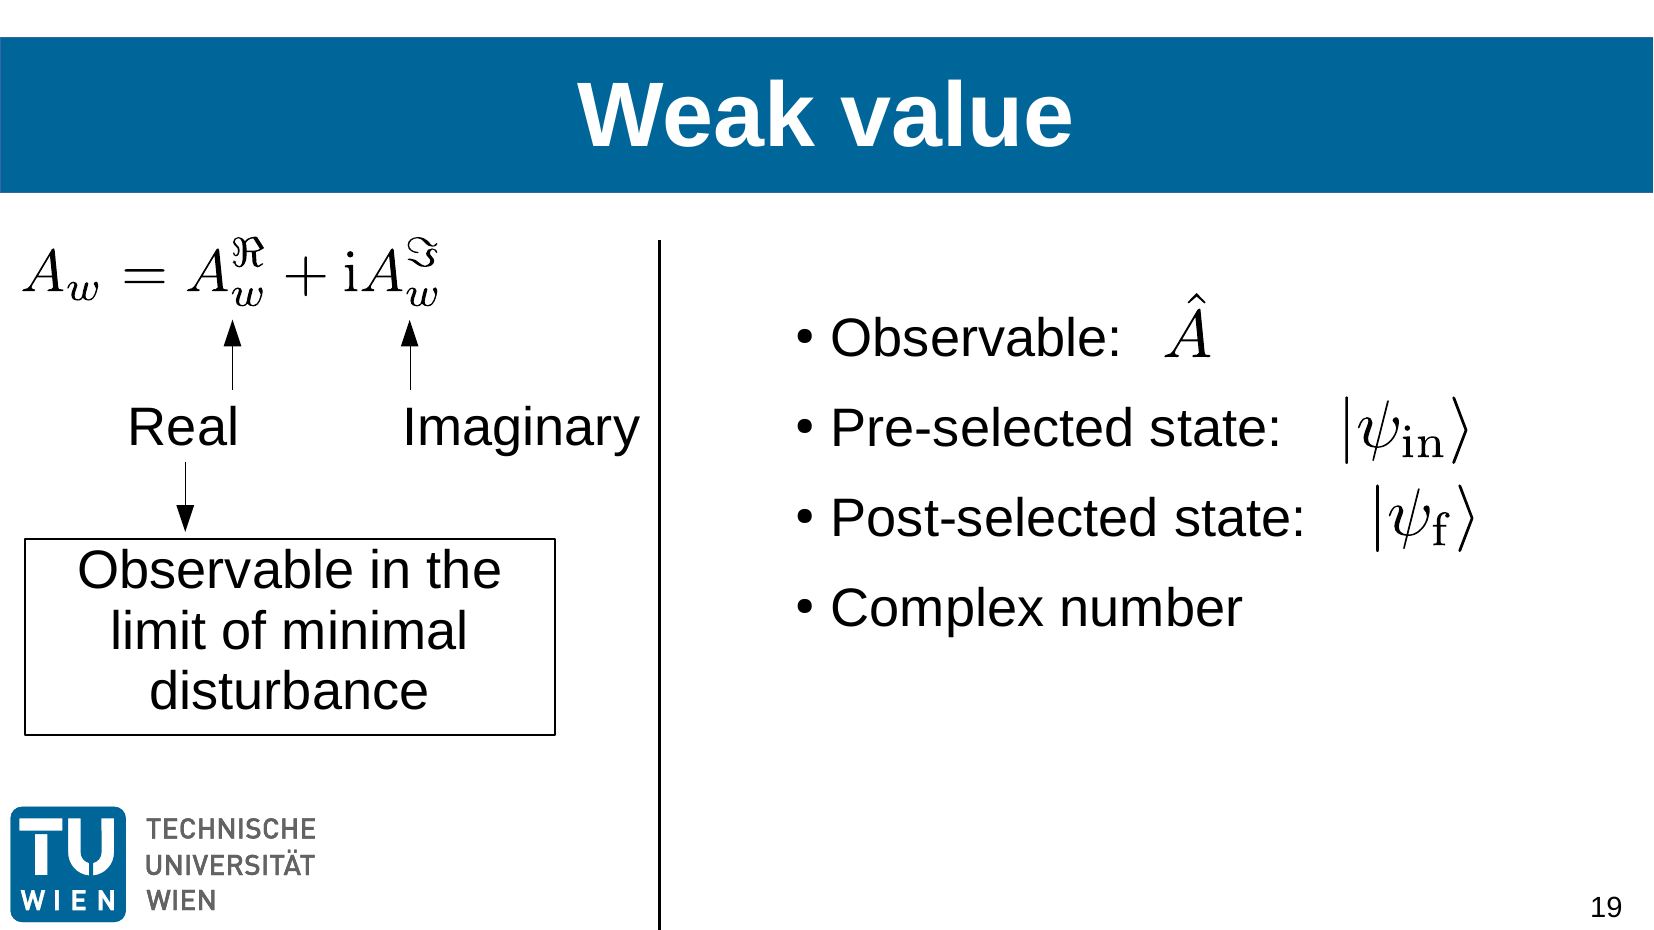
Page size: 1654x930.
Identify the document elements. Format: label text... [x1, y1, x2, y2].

text_box Imaginary [387, 389, 656, 465]
list Observable: Pre-selected state: Post-selected state: Complex number [795, 217, 1571, 757]
title Weak value [0, 37, 1653, 193]
picture [6, 235, 457, 311]
list Observable in the limit of minimal disturbance [24, 538, 556, 736]
text_box Real [112, 389, 255, 465]
